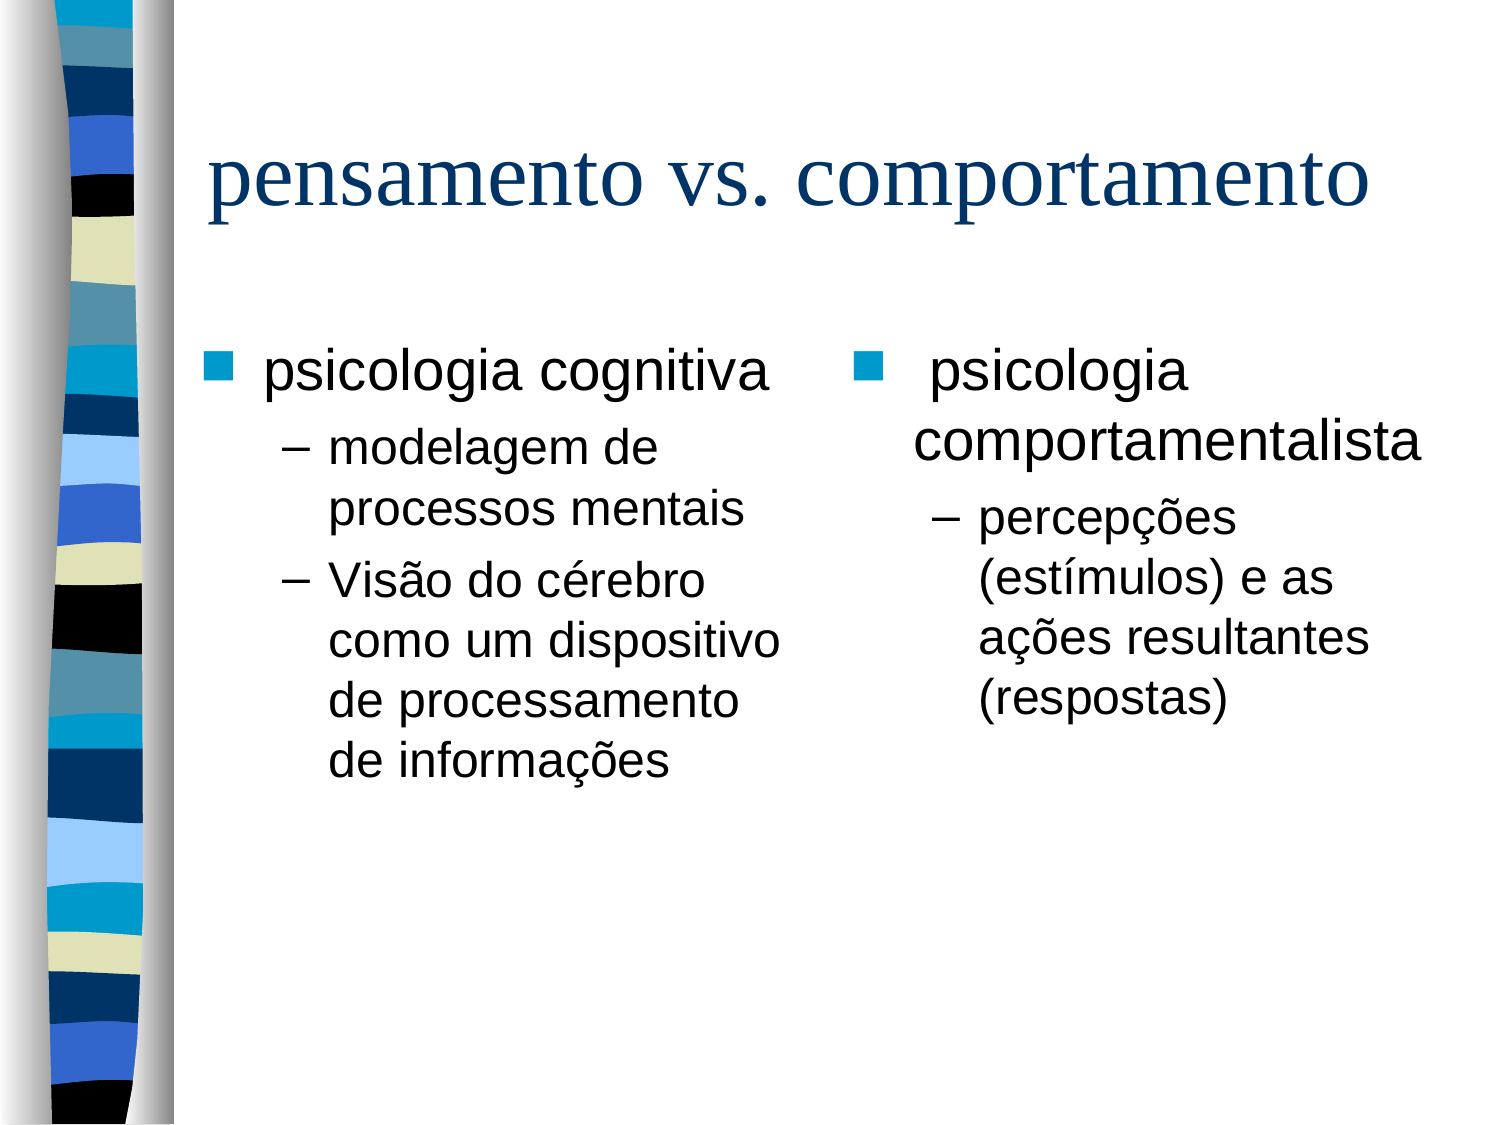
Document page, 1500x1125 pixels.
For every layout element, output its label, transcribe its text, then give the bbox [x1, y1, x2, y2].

list psicologia comportamentalista percepções (estímulos) e as ações resultantes (respostas) [842, 324, 1468, 1000]
list psicologia cognitiva modelagem de processos mentais Visão do cérebro como um dispositivo de processamento de informações [192, 324, 818, 1000]
title pensamento vs. comportamento [192, 74, 1468, 263]
